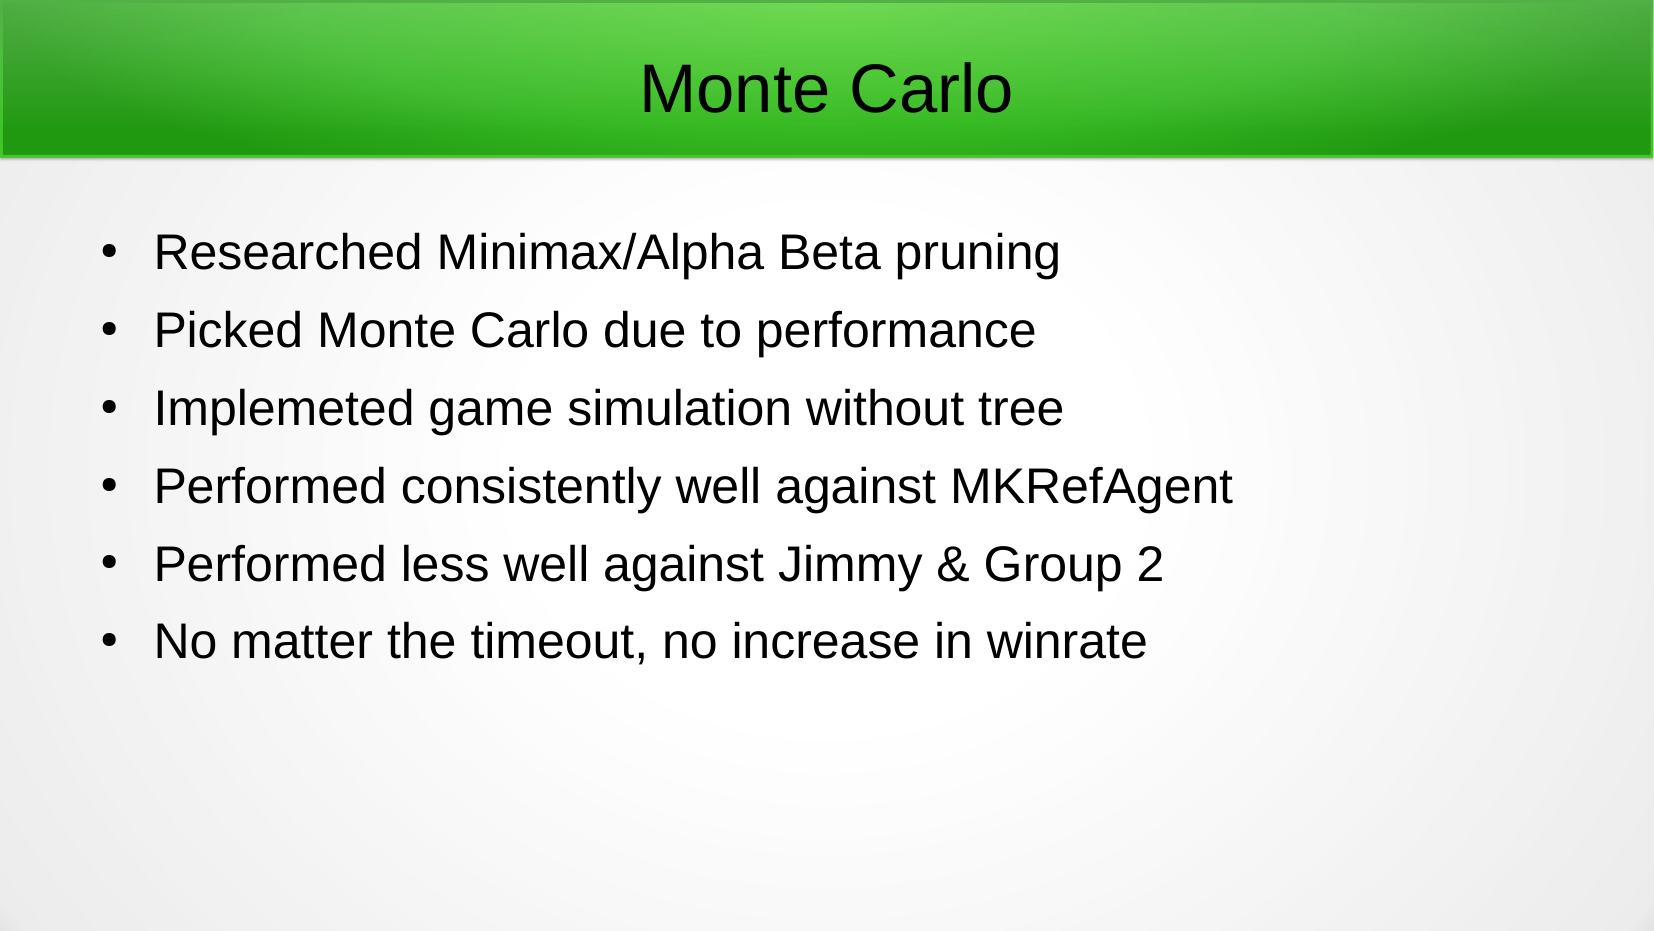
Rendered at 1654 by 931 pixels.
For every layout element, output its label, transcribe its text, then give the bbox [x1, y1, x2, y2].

title Monte Carlo [82, 35, 1571, 142]
list Researched Minimax/Alpha Beta pruning Picked Monte Carlo due to performance Implemeted game simulation without tree Performed consistently well against MKRefAgent Performed less well against Jimmy & Group 2 No matter the timeout, no increase in winrate [82, 224, 1571, 764]
